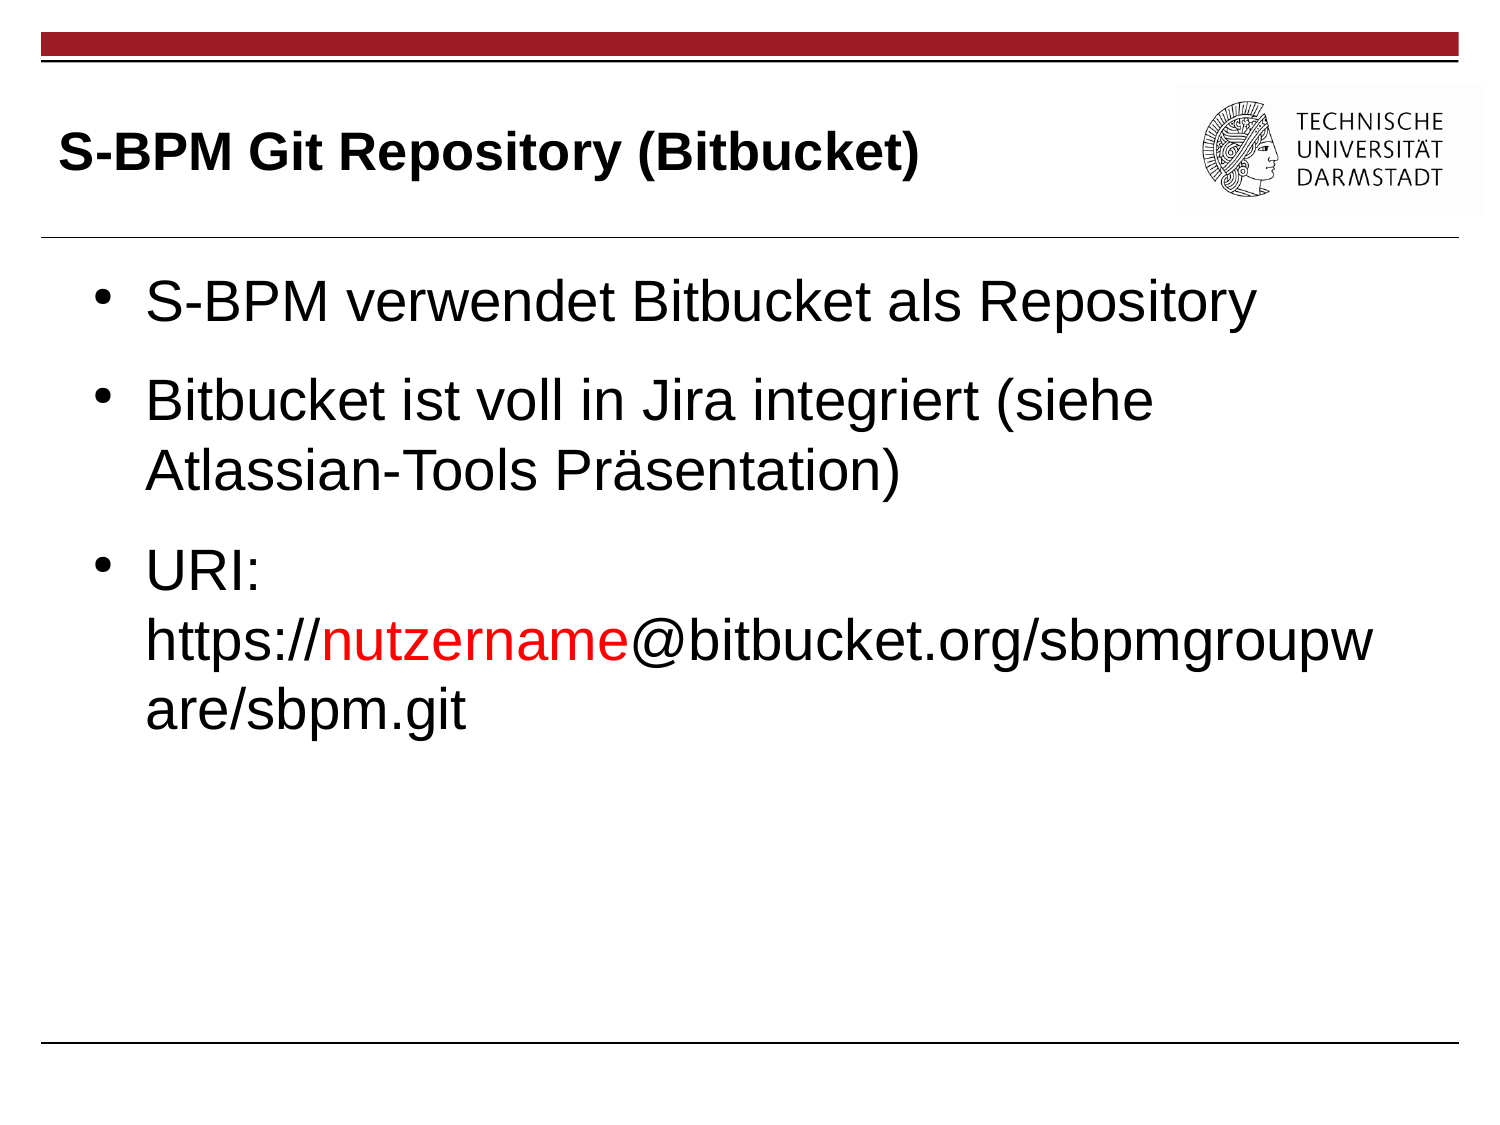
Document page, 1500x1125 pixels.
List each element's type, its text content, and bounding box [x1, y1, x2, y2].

picture [1175, 84, 1483, 214]
list S-BPM verwendet Bitbucket als Repository Bitbucket ist voll in Jira integriert (siehe Atlassian-Tools Präsentation) URI: https://nutzername@bitbucket.org/sbpmgroupware/sbpm.git [75, 263, 1395, 916]
text_box S-BPM Git Repository (Bitbucket) [58, 80, 1149, 218]
